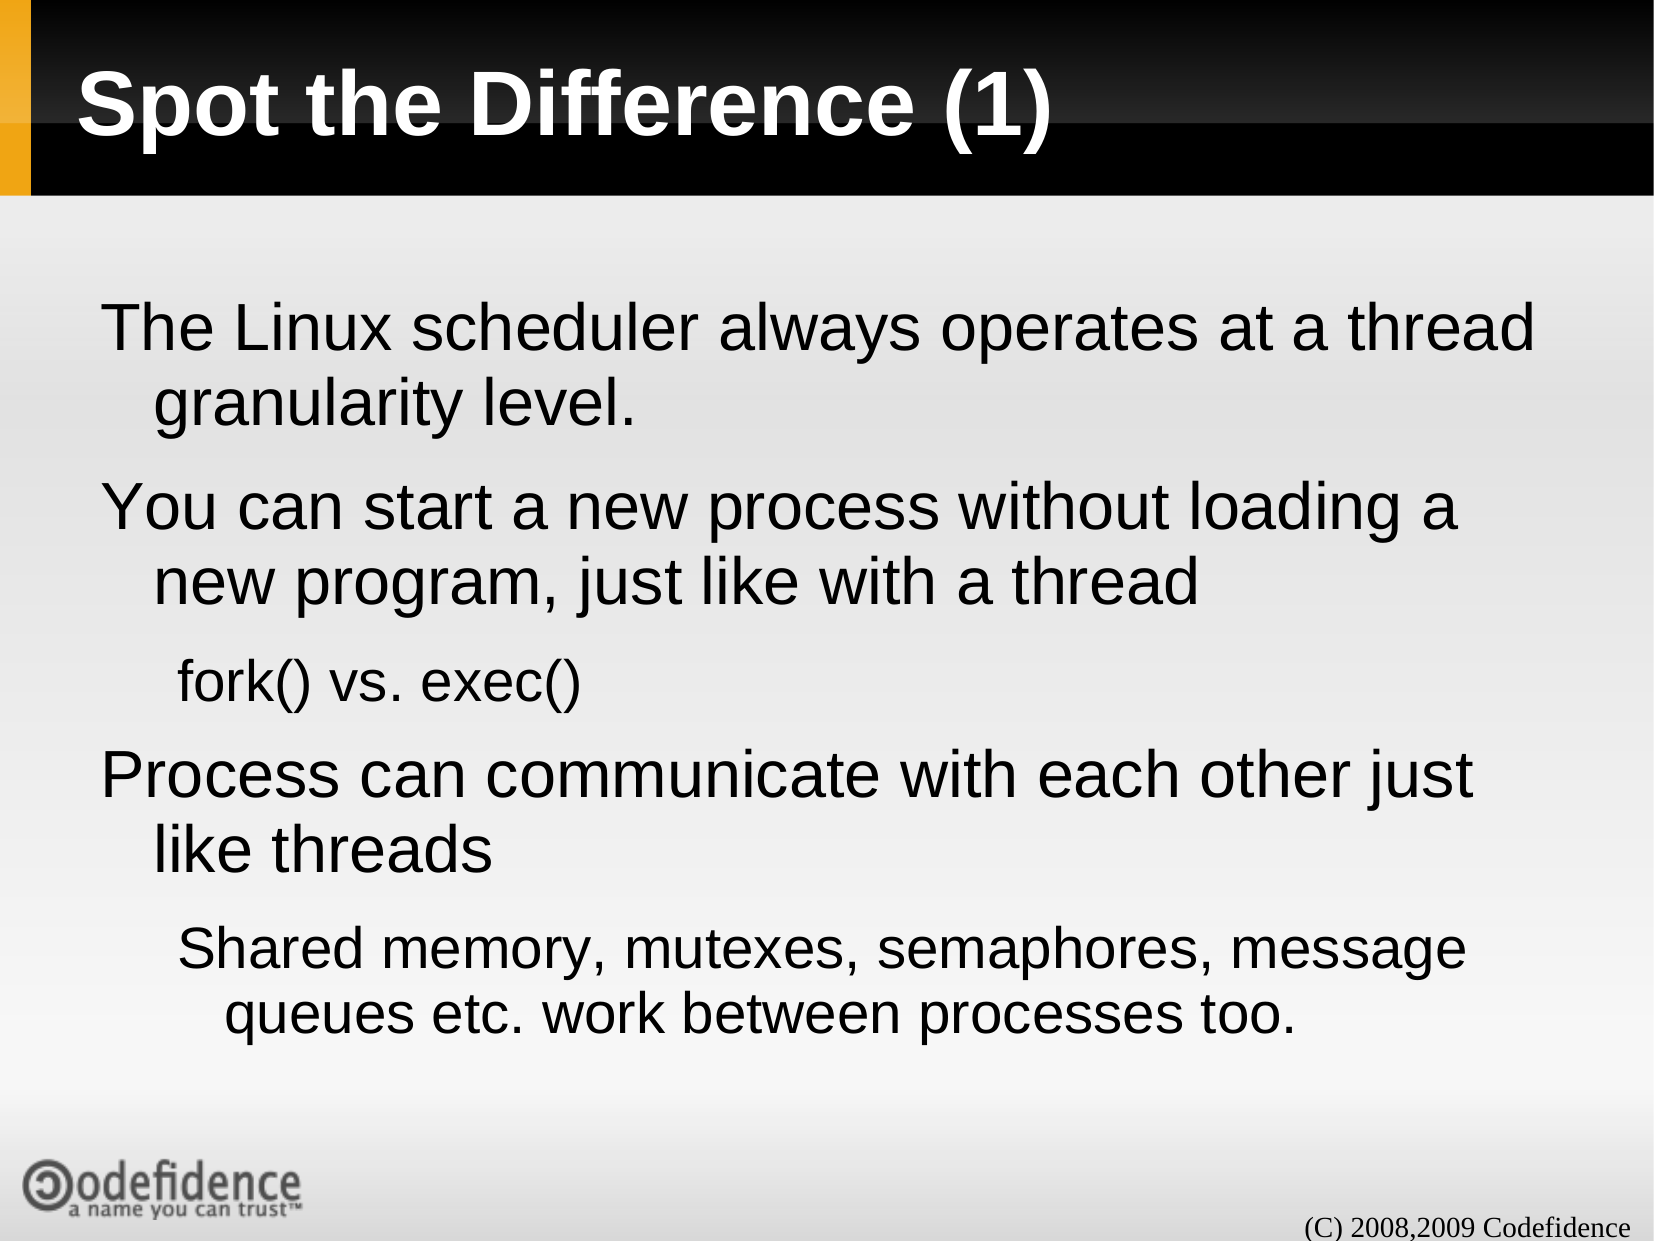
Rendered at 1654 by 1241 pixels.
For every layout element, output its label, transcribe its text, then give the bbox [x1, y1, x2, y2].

picture [0, 0, 1654, 1241]
title Spot the Difference (1) [76, 0, 1565, 208]
list The Linux scheduler always operates at a thread granularity level. You can start a new process without loading a new program, just like with a thread fork() vs. exec() Process can communicate with each other just like threads Shared memory, mutexes, semaphores, message queues etc. work between processes too. [82, 290, 1571, 1094]
